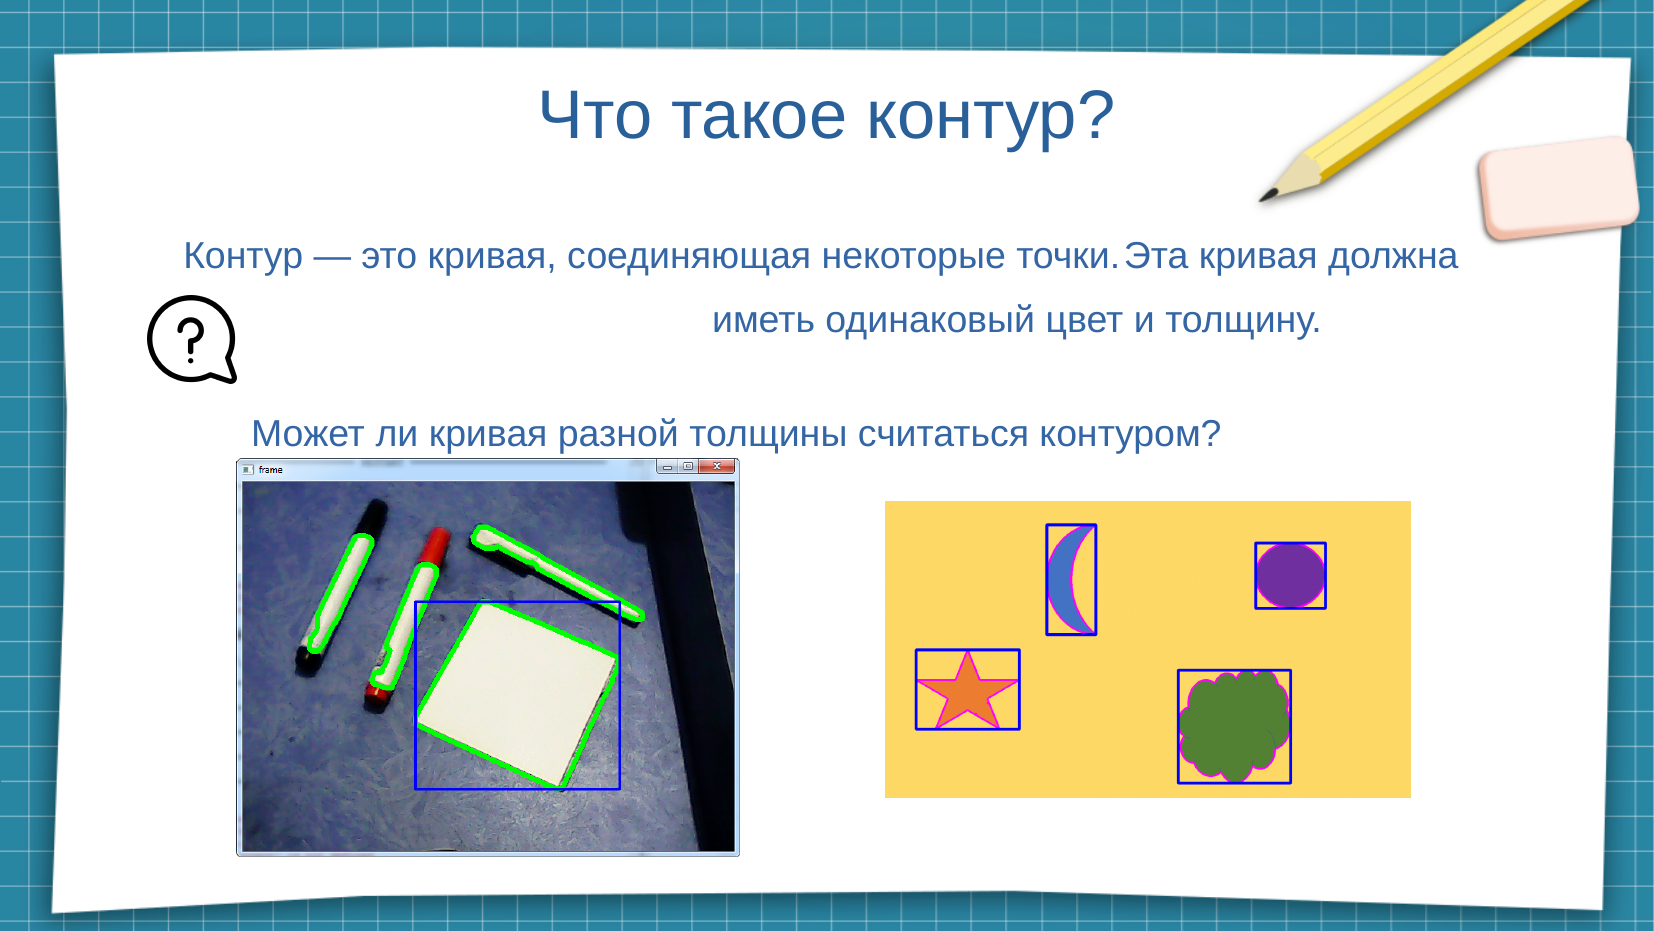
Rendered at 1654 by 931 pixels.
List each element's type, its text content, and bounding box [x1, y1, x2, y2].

picture [0, 0, 1654, 931]
text_box Эта кривая должна иметь одинаковый цвет и толщину. [561, 206, 1623, 348]
title Что такое контур? [82, 37, 1571, 193]
text_box Может ли кривая разной толщины считаться контуром? [236, 383, 1238, 462]
text_box Контур — это кривая, соединяющая некоторые точки. [168, 206, 561, 285]
